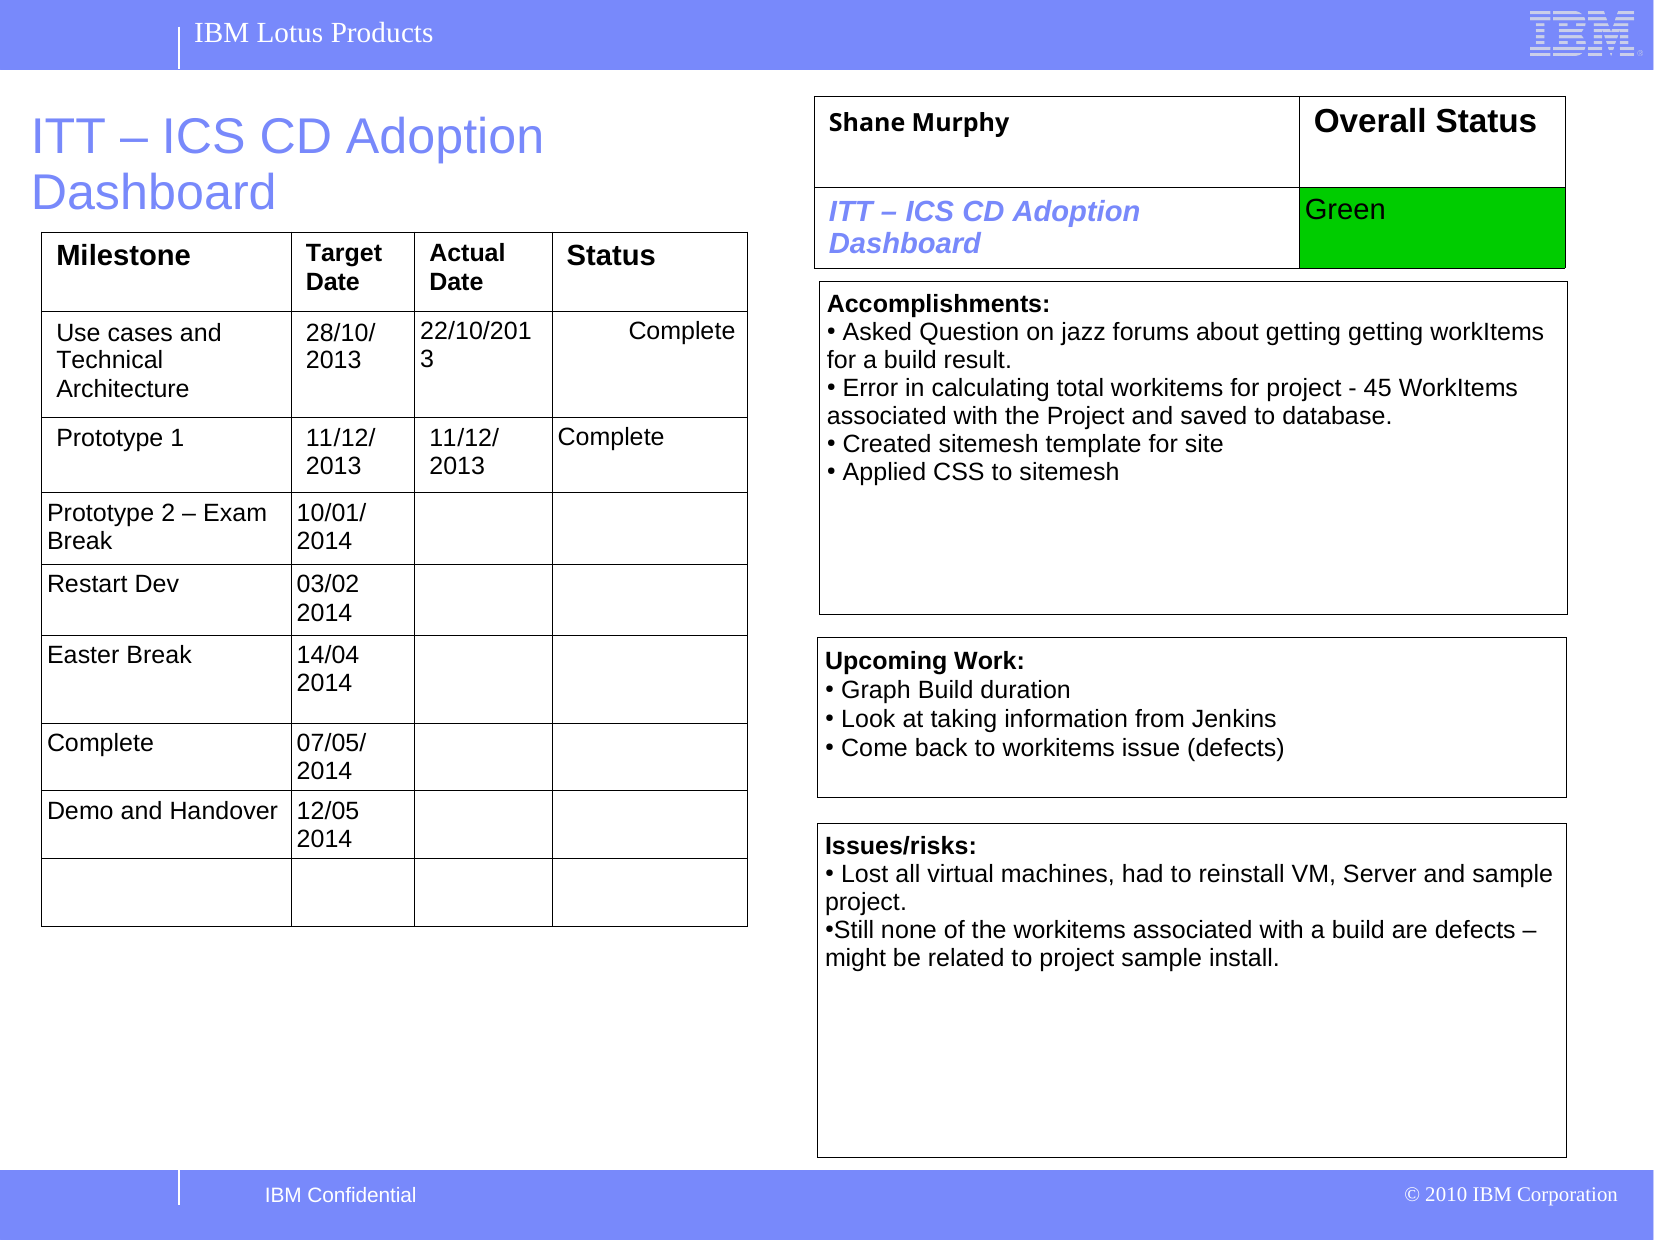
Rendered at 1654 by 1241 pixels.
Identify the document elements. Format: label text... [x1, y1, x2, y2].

table_cell 11/12/ 2013 [415, 418, 552, 492]
table_cell [42, 859, 291, 926]
table_cell 12/05 2014 [292, 791, 414, 858]
text_box Upcoming Work: Graph Build duration Look at taking information from Jenkins Come back to workitems issue (defects) [817, 637, 1567, 798]
table_cell Complete [553, 418, 747, 492]
table_header Actual Date [415, 233, 552, 311]
picture [1530, 11, 1643, 56]
table_cell [553, 724, 747, 790]
table_cell [415, 791, 552, 858]
text_box Issues/risks: Lost all virtual machines, had to reinstall VM, Server and sample project. Still none of the workitems associated with a build are defects – might be related to project sample install. [817, 823, 1567, 1158]
table_cell Prototype 1 [42, 418, 291, 492]
table_header Target Date [292, 233, 414, 311]
table_cell [553, 791, 747, 858]
table_cell 28/10/ 2013 [292, 312, 414, 417]
table_cell [415, 724, 552, 790]
table_cell [415, 493, 552, 564]
table_cell Use cases and Technical Architecture [42, 312, 291, 417]
text_box Accomplishments: Asked Question on jazz forums about getting getting workItems for a build result. Error in calculating total workitems for project - 45 WorkItems associated with the Project and saved to database. Created sitemesh template for site Applied CSS to sitemesh [819, 281, 1568, 615]
table_cell 11/12/ 2013 [292, 418, 414, 492]
table_cell [415, 859, 552, 926]
table_cell [553, 636, 747, 723]
table_cell ITT – ICS CD Adoption Dashboard [815, 188, 1299, 268]
table_cell 10/01/ 2014 [292, 493, 414, 564]
table_cell Restart Dev [42, 565, 291, 635]
table_cell Complete [42, 724, 291, 790]
table_cell 14/04 2014 [292, 636, 414, 723]
table_cell [415, 565, 552, 635]
table_cell 07/05/ 2014 [292, 724, 414, 790]
table_cell [553, 859, 747, 926]
table_cell 22/10/2013 [415, 312, 552, 417]
table_cell [415, 636, 552, 723]
text_box ITT – ICS CD Adoption Dashboard [15, 100, 750, 151]
table_cell Prototype 2 – Exam Break [42, 493, 291, 564]
table_cell Demo and Handover [42, 791, 291, 858]
table_header Shane Murphy [815, 97, 1299, 187]
table_cell [292, 859, 414, 926]
table_header Overall Status [1300, 97, 1565, 187]
table_cell Complete [553, 312, 747, 417]
table_cell 03/02 2014 [292, 565, 414, 635]
table_cell [553, 565, 747, 635]
table_cell Easter Break [42, 636, 291, 723]
table_header Status [553, 233, 747, 311]
table_cell Green [1300, 188, 1565, 268]
table_cell [553, 493, 747, 564]
table_header Milestone [42, 233, 291, 311]
